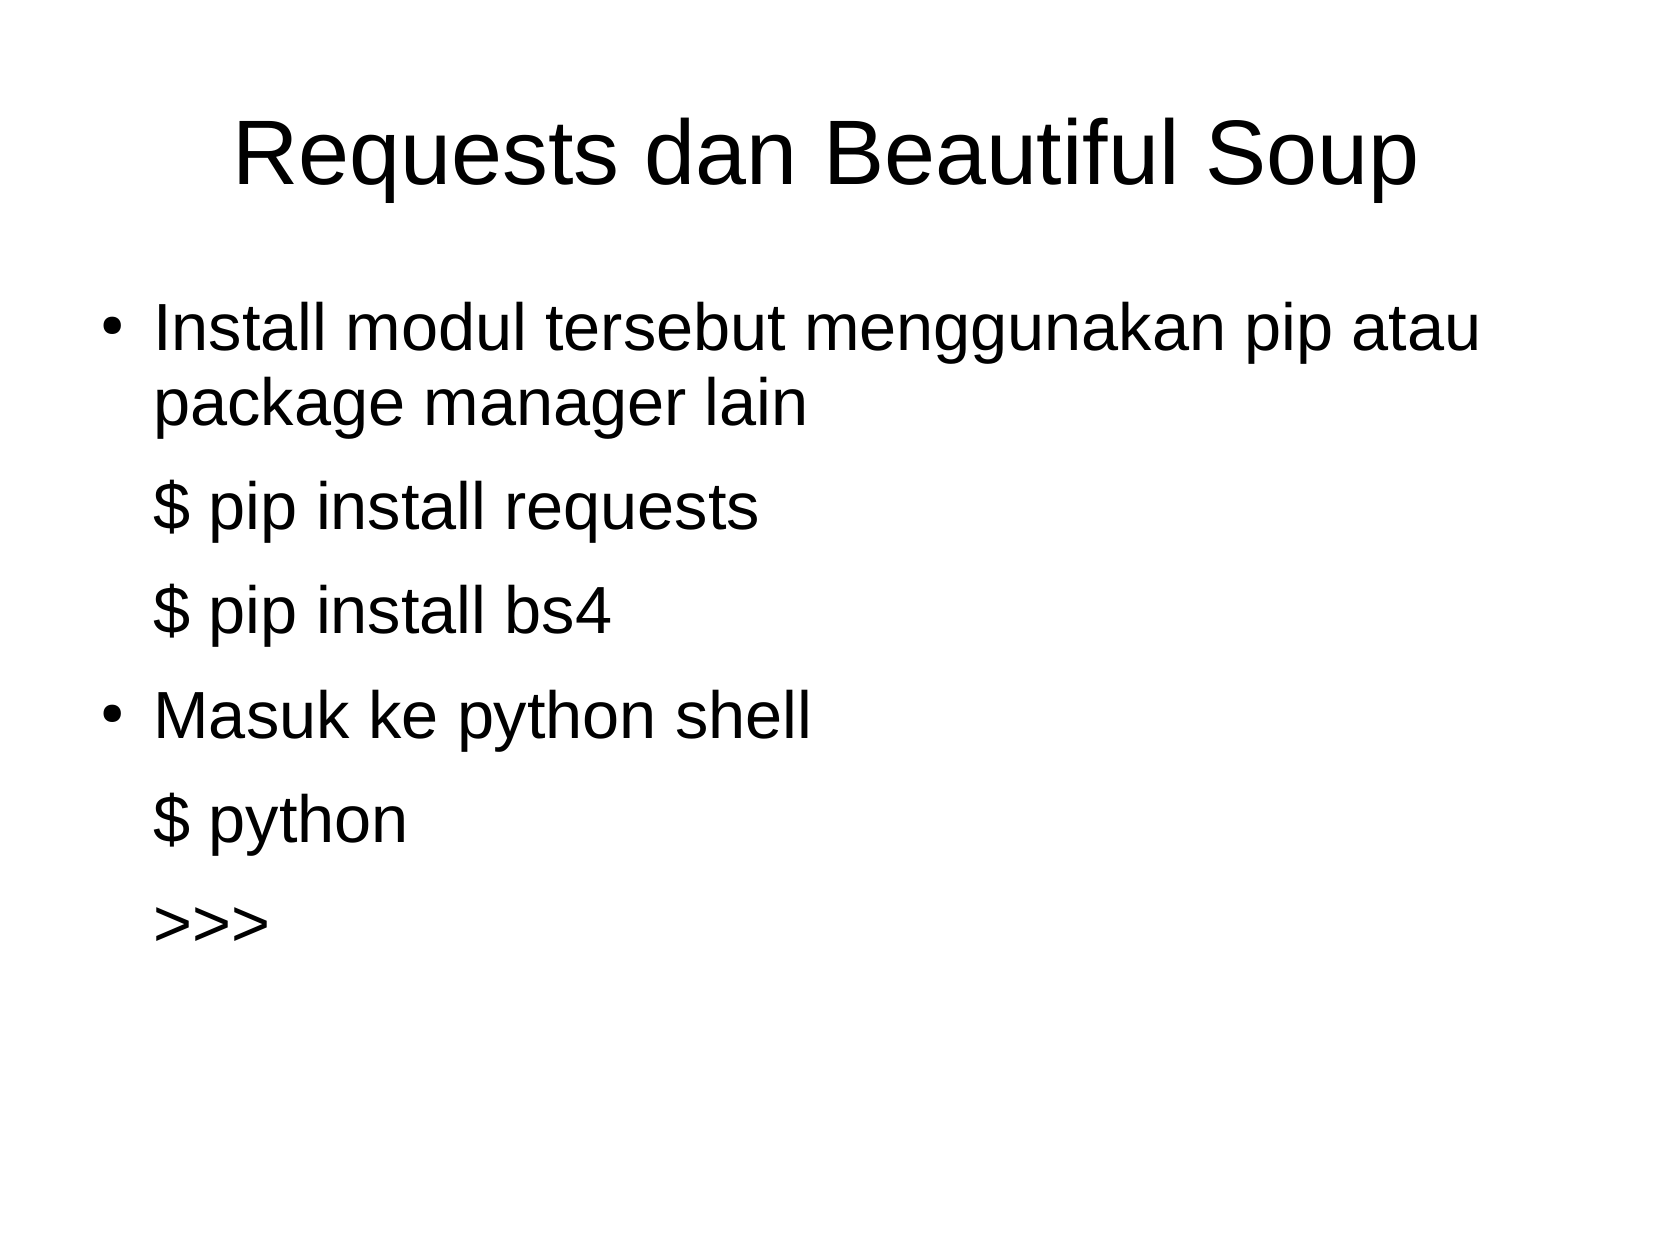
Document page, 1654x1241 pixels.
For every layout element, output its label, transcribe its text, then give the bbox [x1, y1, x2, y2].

list Install modul tersebut menggunakan pip atau package manager lain $ pip install requests $ pip install bs4 Masuk ke python shell $ python >>> [82, 290, 1571, 1010]
title Requests dan Beautiful Soup [82, 49, 1571, 257]
